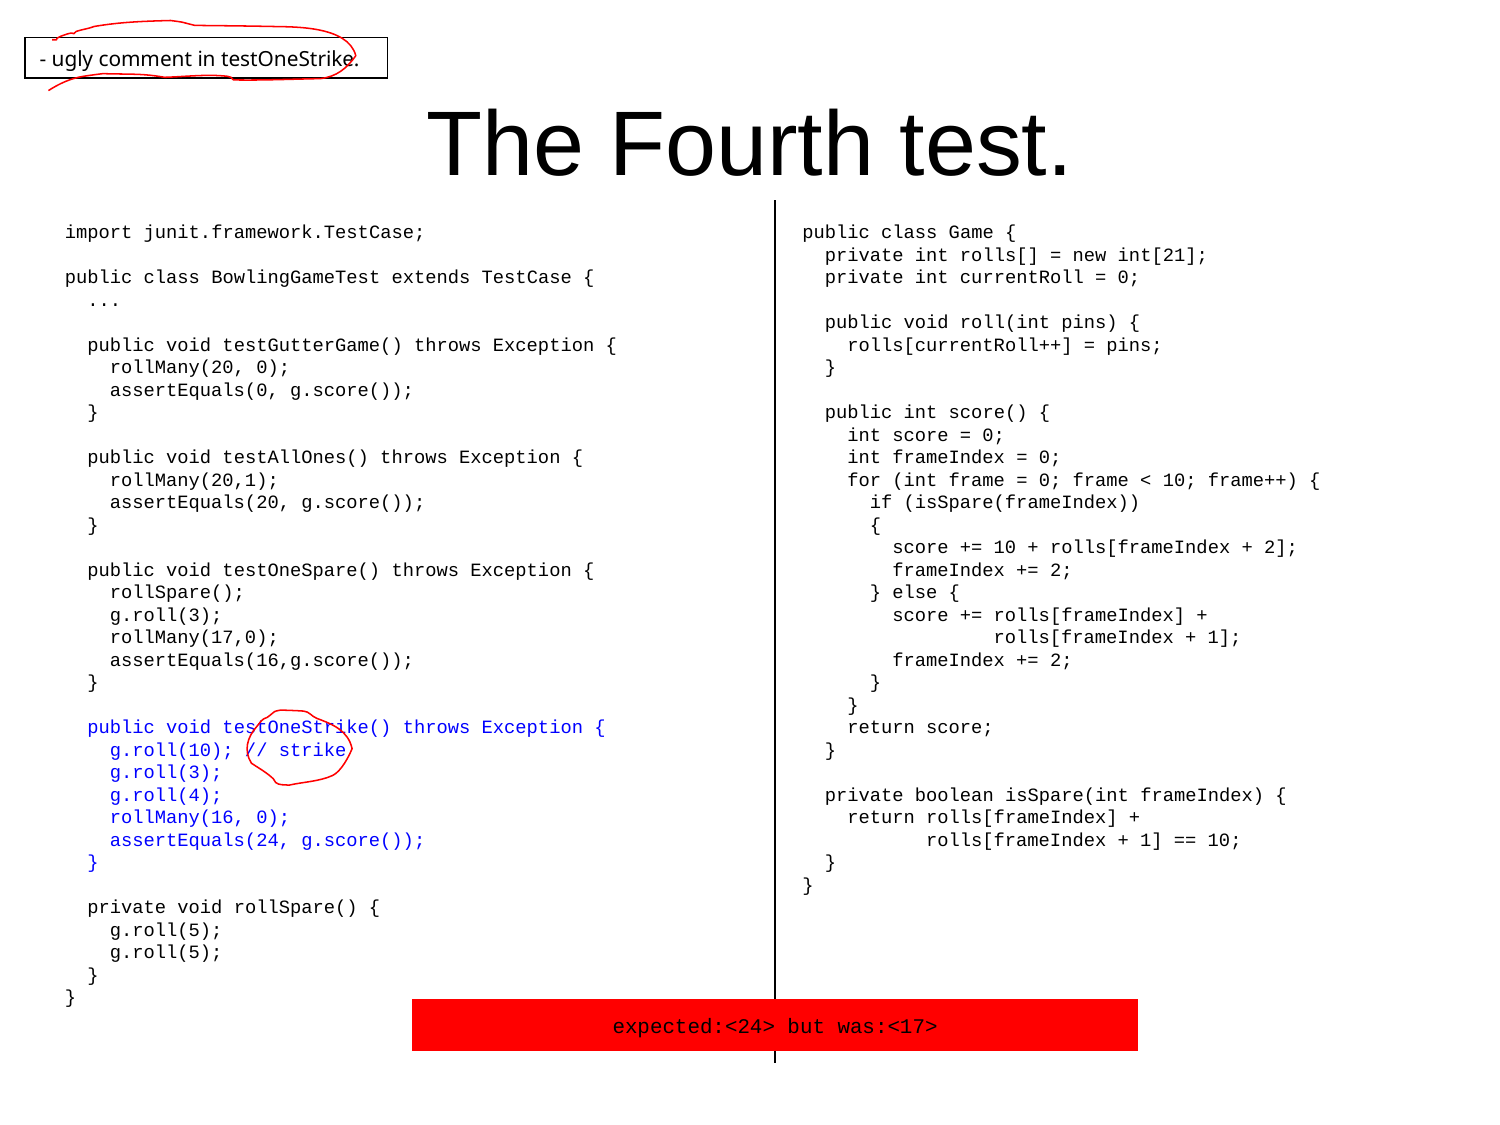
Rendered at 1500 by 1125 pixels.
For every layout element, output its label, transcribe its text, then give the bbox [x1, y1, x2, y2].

text_box - ugly comment in testOneStrike. [24, 37, 354, 78]
text_box import junit.framework.TestCase; public class BowlingGameTest extends TestCase { ... public void testGutterGame() throws Exception { rollMany(20, 0); assertEquals(0, g.score()); } public void testAllOnes() throws Exception { rollMany(20,1); assertEquals(20, g.score()); } public void testOneSpare() throws Exception { rollSpare(); g.roll(3); rollMany(17,0); assertEquals(16,g.score()); } public void testOneStrike() throws Exception { g.roll(10); // strike g.roll(3); g.roll(4); rollMany(16, 0); assertEquals(24, g.score()); } private void rollSpare() { g.roll(5); g.roll(5); } } [50, 212, 713, 1016]
text_box expected:<24> but was:<17> [412, 999, 1138, 1050]
text_box public class Game { private int rolls[] = new int[21]; private int currentRoll = 0; public void roll(int pins) { rolls[currentRoll++] = pins; } public int score() { int score = 0; int frameIndex = 0; for (int frame = 0; frame < 10; frame++) { if (isSpare(frameIndex)) { score += 10 + rolls[frameIndex + 2]; frameIndex += 2; } else { score += rolls[frameIndex] + rolls[frameIndex + 1]; frameIndex += 2; } } return score; } private boolean isSpare(int frameIndex) { return rolls[frameIndex] + rolls[frameIndex + 1] == 10; } } [787, 212, 1451, 903]
title The Fourth test. [75, 45, 1426, 233]
text_box - ugly comment in testOneStrike. [331, 37, 388, 78]
